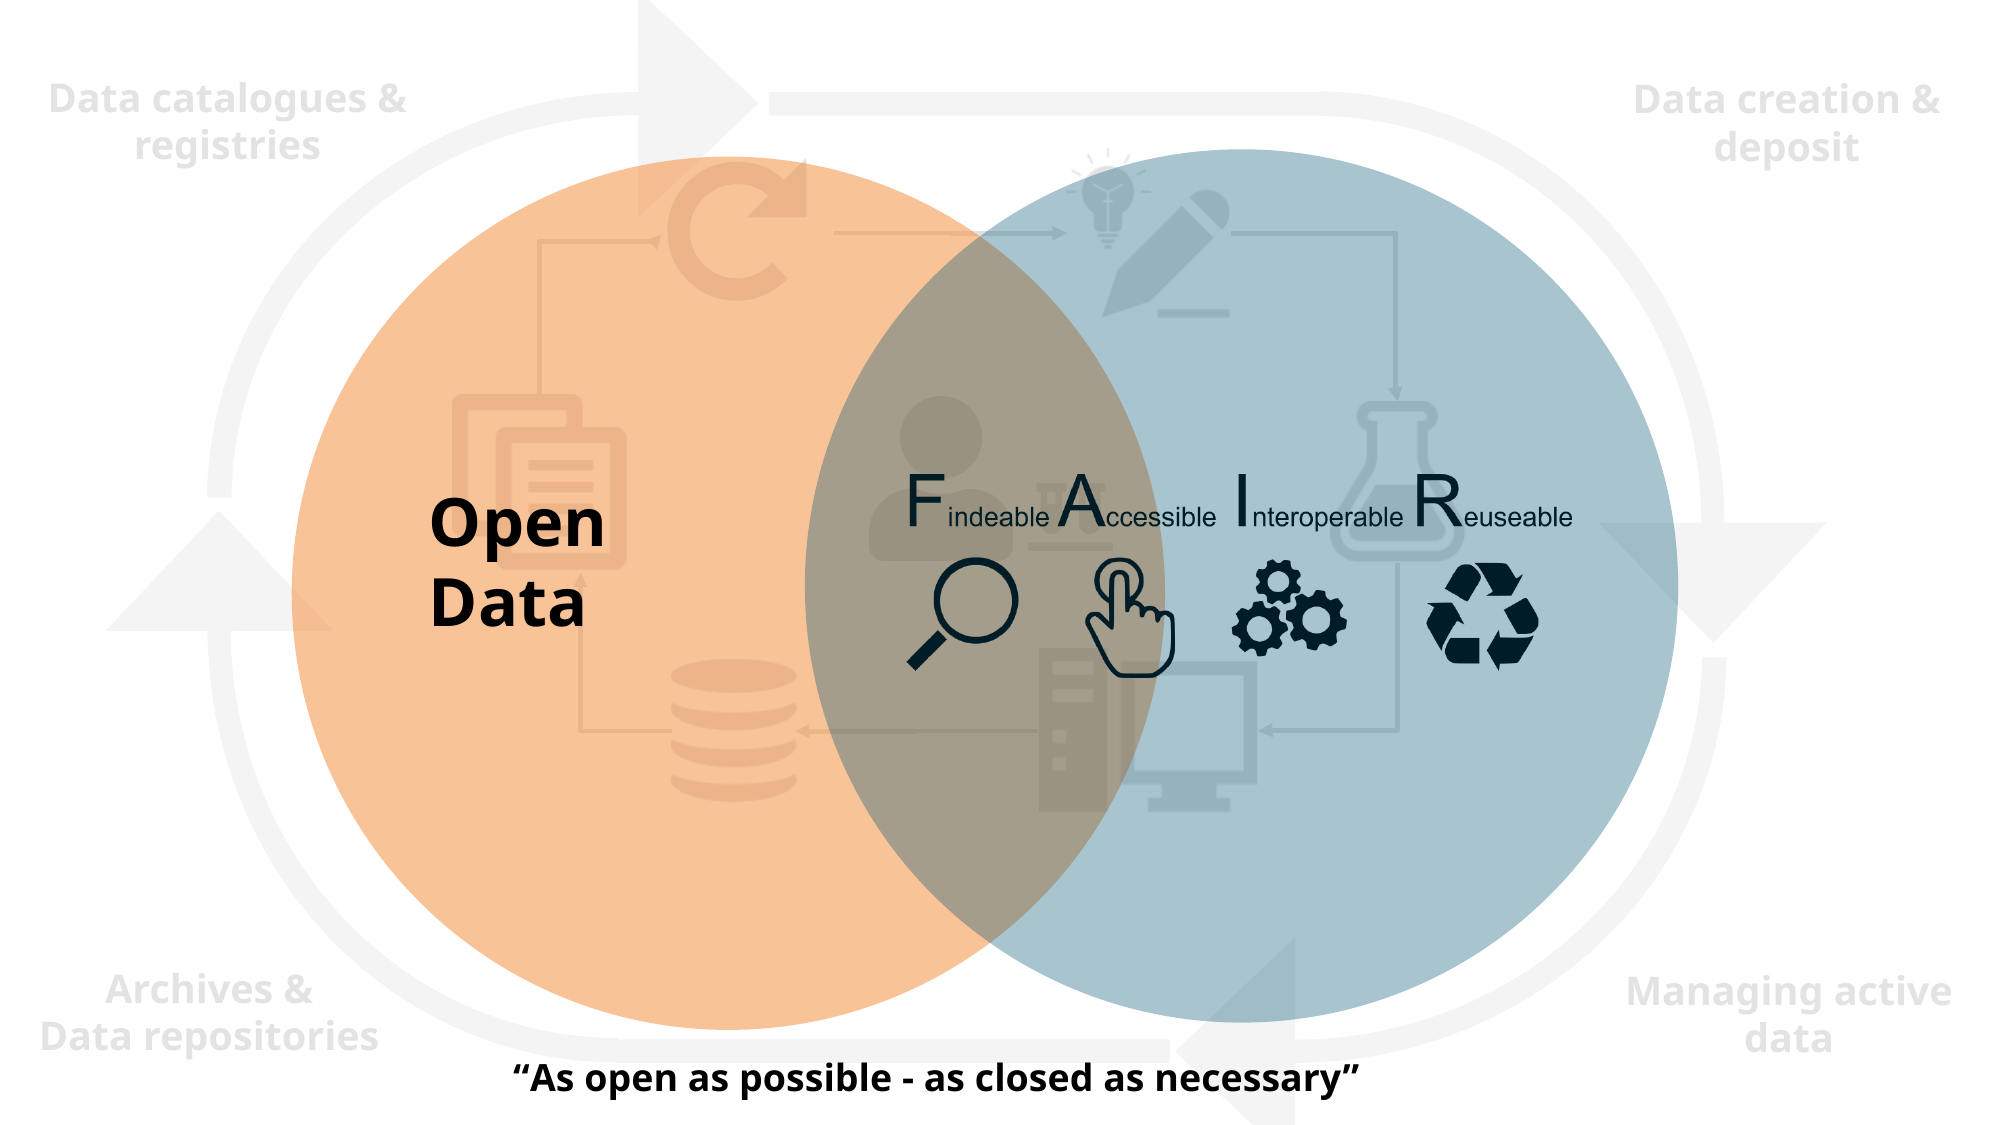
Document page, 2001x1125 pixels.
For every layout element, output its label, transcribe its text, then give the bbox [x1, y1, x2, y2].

text_box “As open as possible - as closed as necessary” [498, 1039, 1538, 1125]
text_box Open Data [413, 465, 669, 690]
text_box [0, 0, 2000, 1125]
